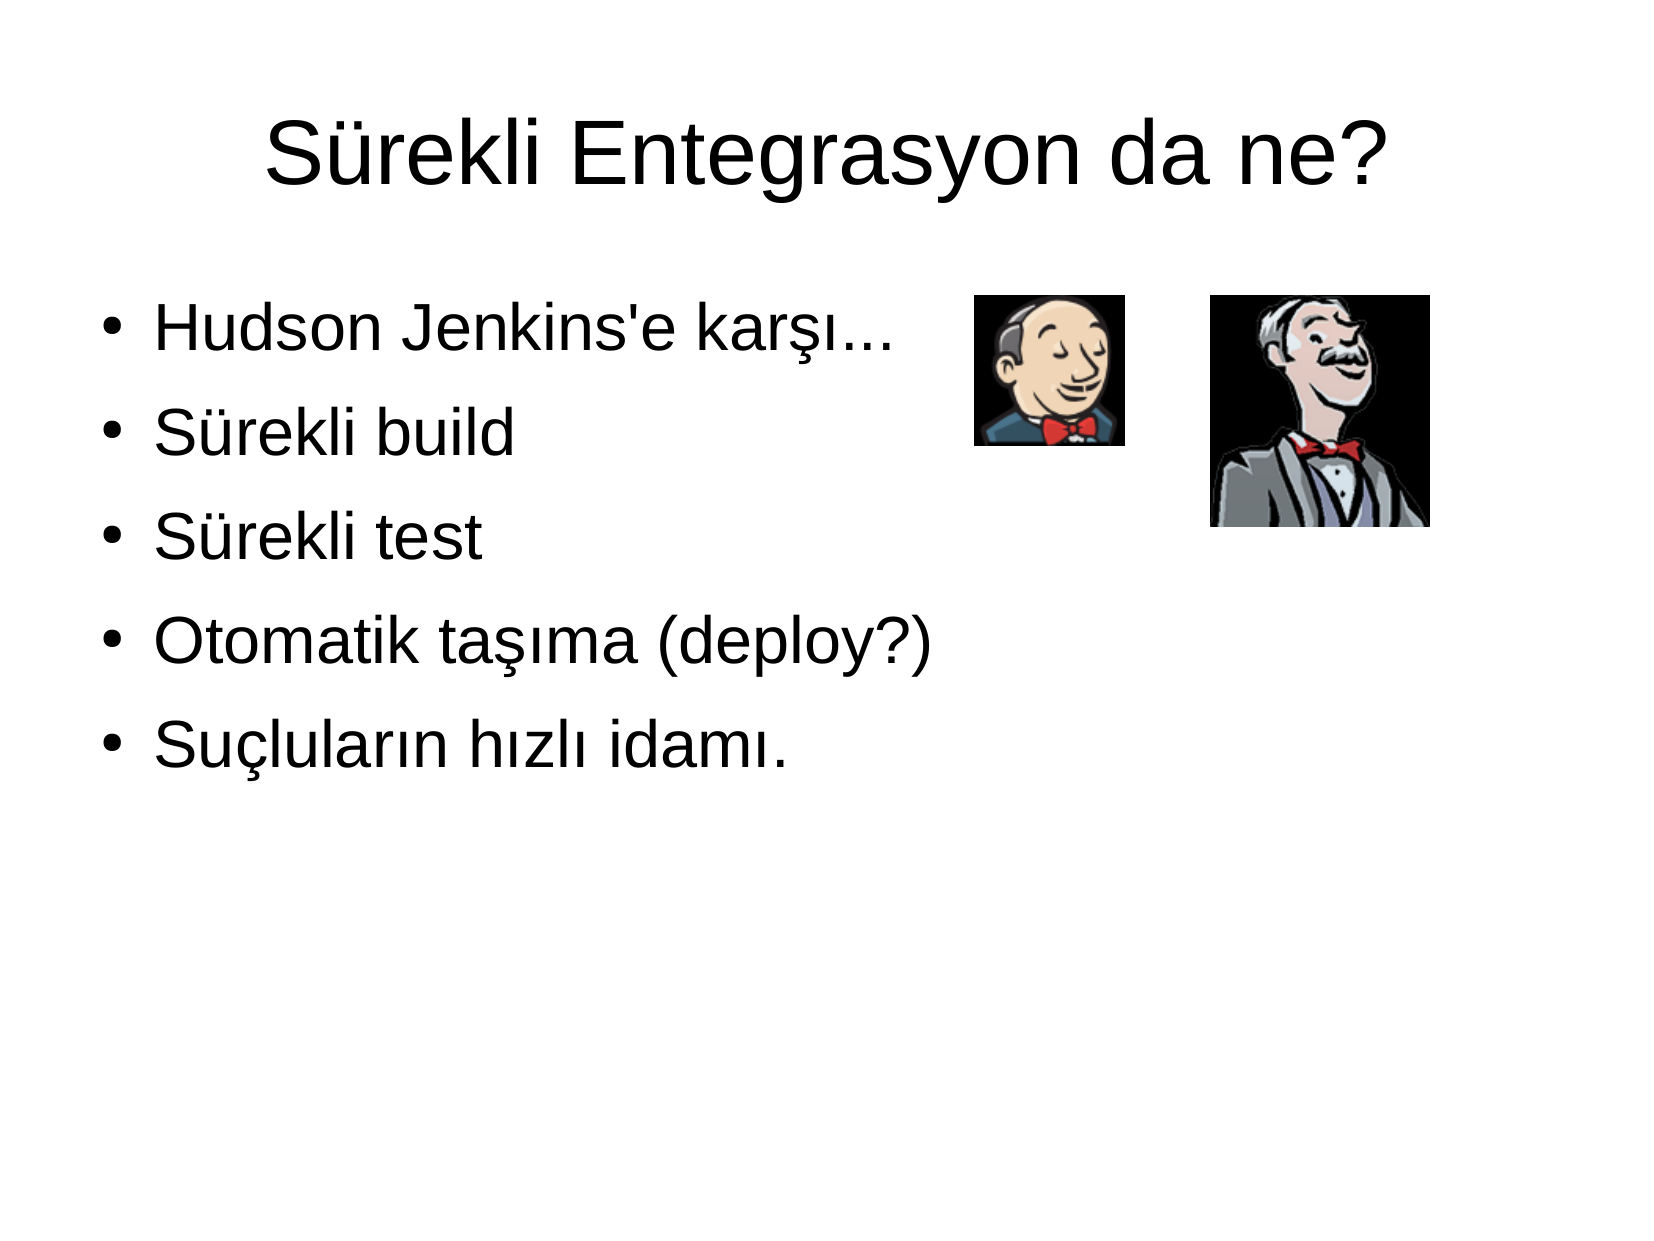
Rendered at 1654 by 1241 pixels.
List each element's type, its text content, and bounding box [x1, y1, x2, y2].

picture [974, 295, 1125, 446]
title Sürekli Entegrasyon da ne? [82, 49, 1571, 257]
list Hudson Jenkins'e karşı... Sürekli build Sürekli test Otomatik taşıma (deploy?) Suçluların hızlı idamı. [82, 290, 1571, 1109]
picture [1210, 295, 1430, 527]
